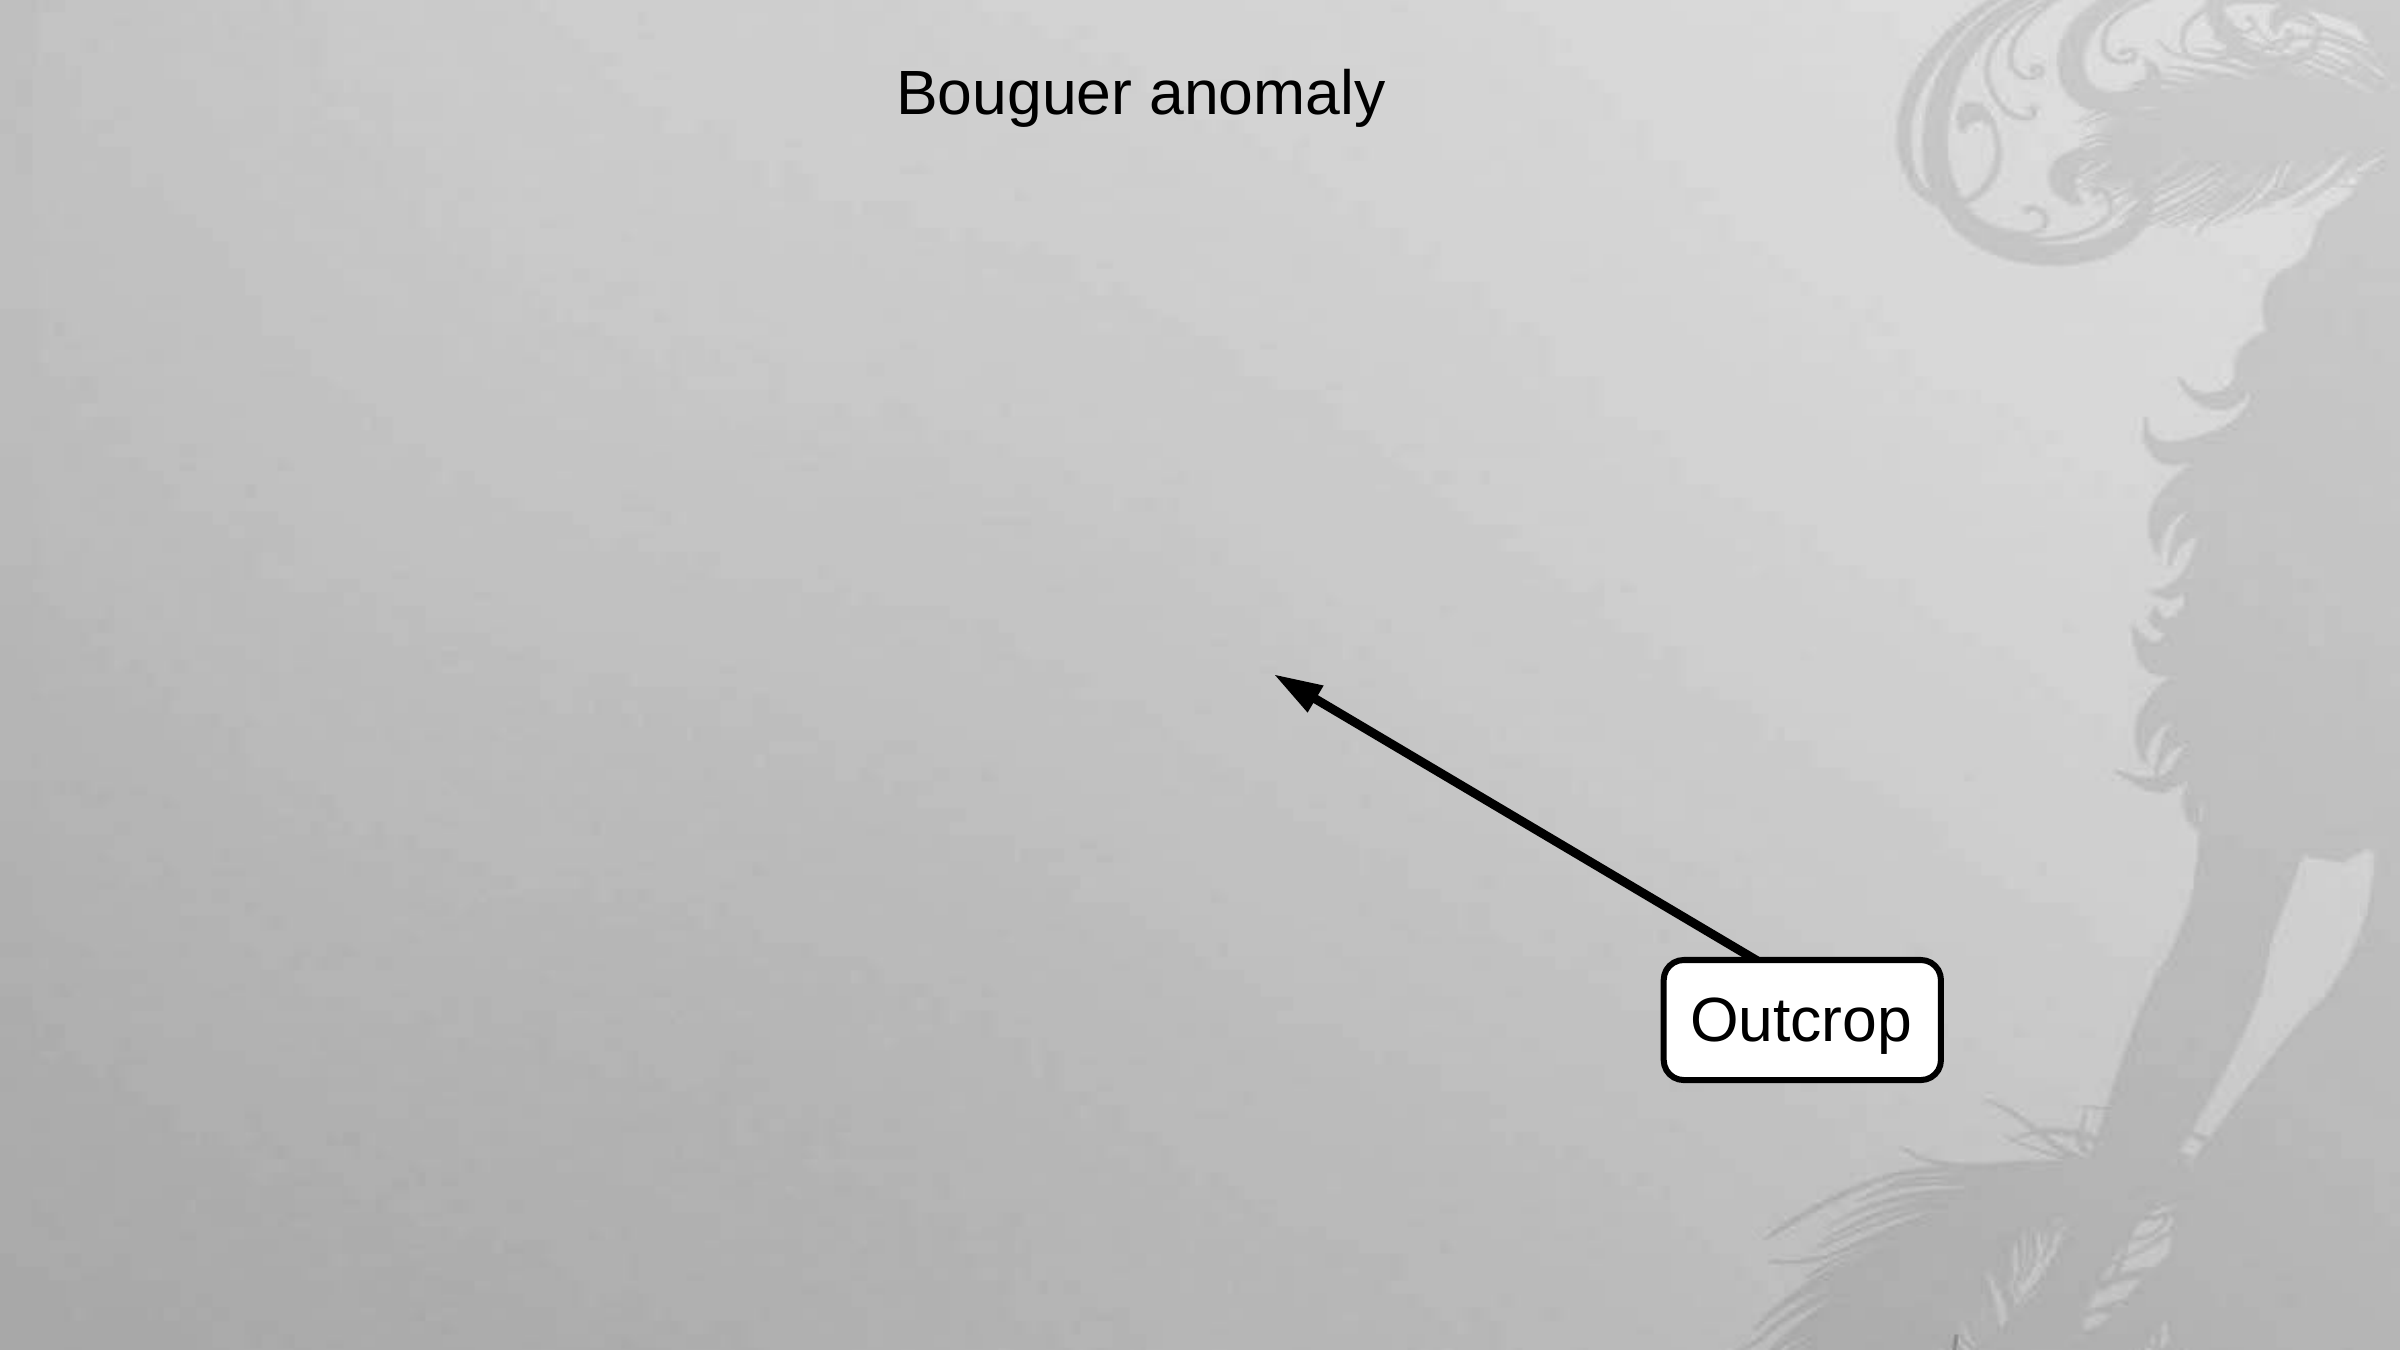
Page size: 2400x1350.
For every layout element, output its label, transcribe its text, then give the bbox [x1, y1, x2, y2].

text_box [1663, 960, 1941, 1081]
text_box Outcrop [1675, 977, 1936, 1062]
text_box Bouguer anomaly [758, 50, 1524, 135]
picture [0, 0, 2400, 1350]
